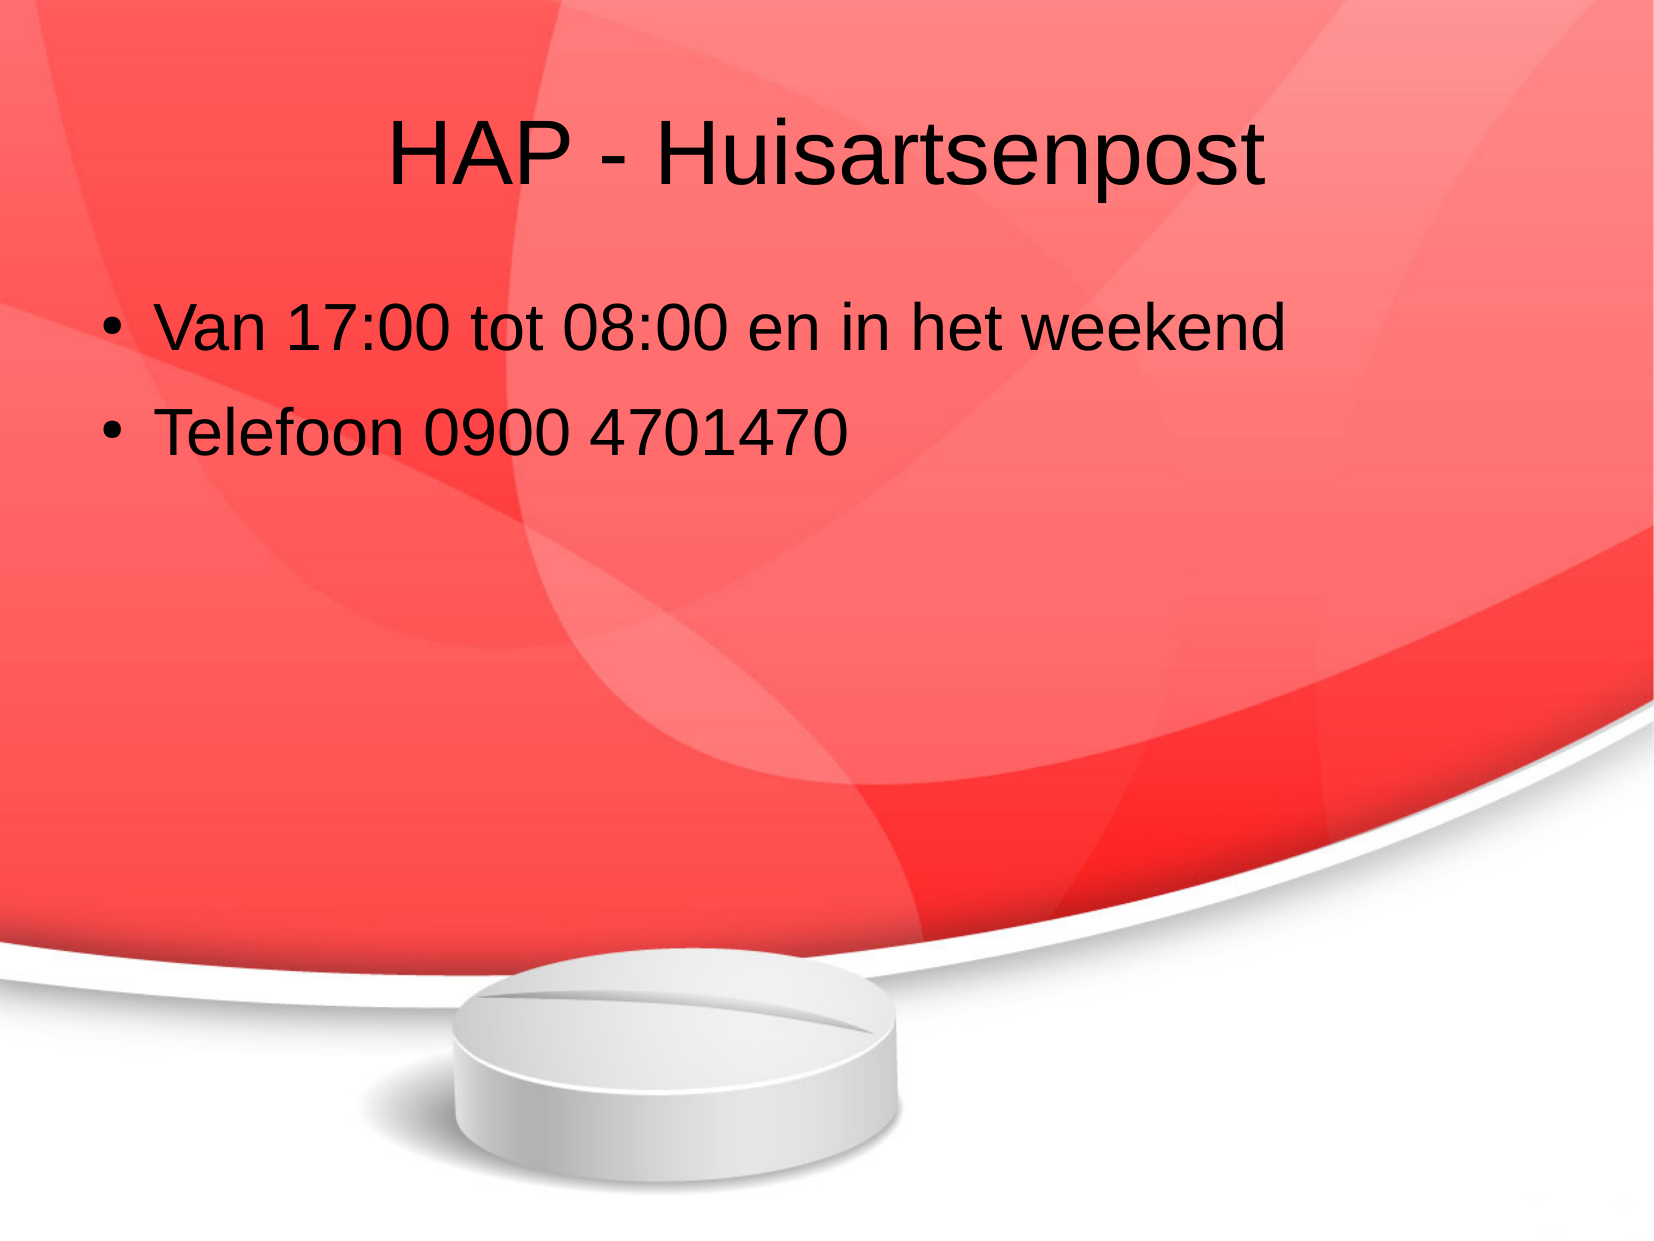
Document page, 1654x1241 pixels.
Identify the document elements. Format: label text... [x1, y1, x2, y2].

title HAP - Huisartsenpost [82, 49, 1571, 257]
picture [0, 0, 1654, 1241]
list Van 17:00 tot 08:00 en in het weekend Telefoon 0900 4701470 [82, 290, 1571, 1010]
